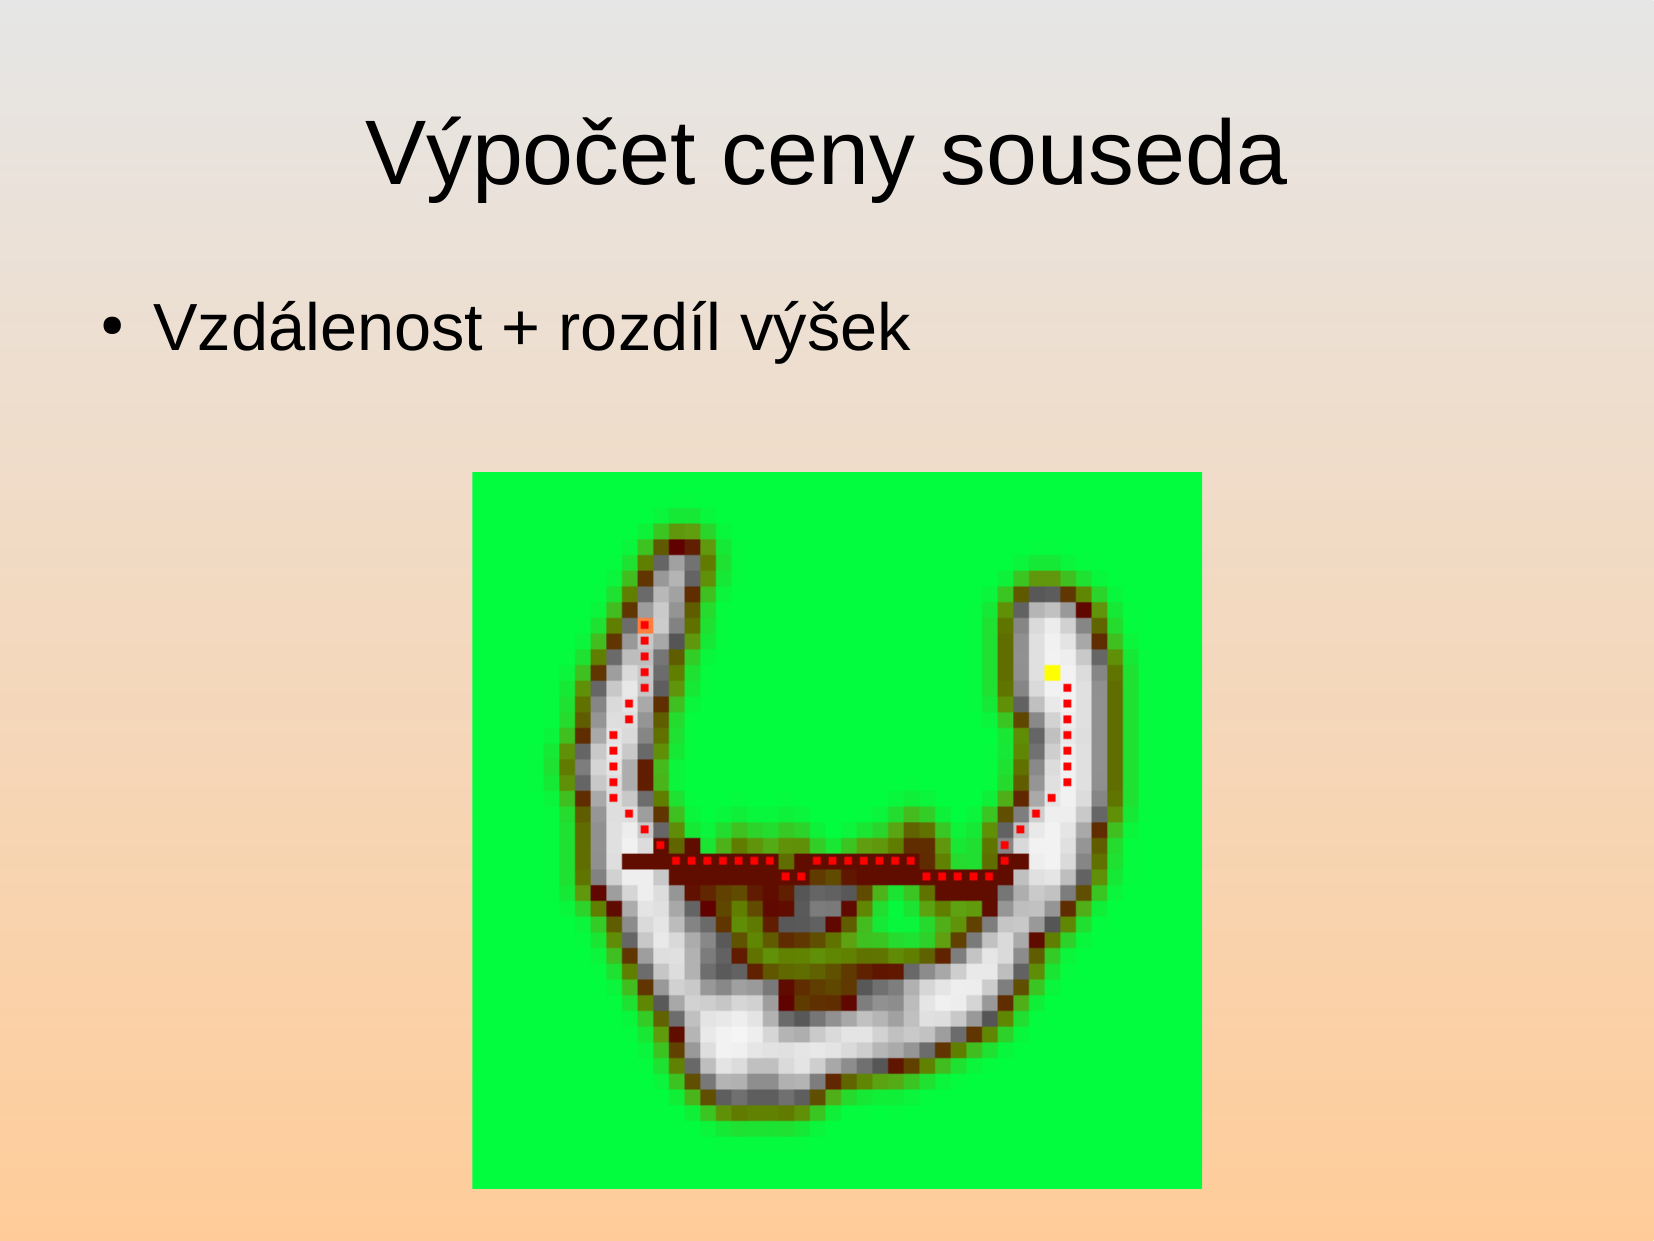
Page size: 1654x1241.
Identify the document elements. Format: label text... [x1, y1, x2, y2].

list Vzdálenost + rozdíl výšek [82, 290, 1571, 1094]
picture [472, 472, 1203, 1189]
title Výpočet ceny souseda [82, 56, 1571, 250]
